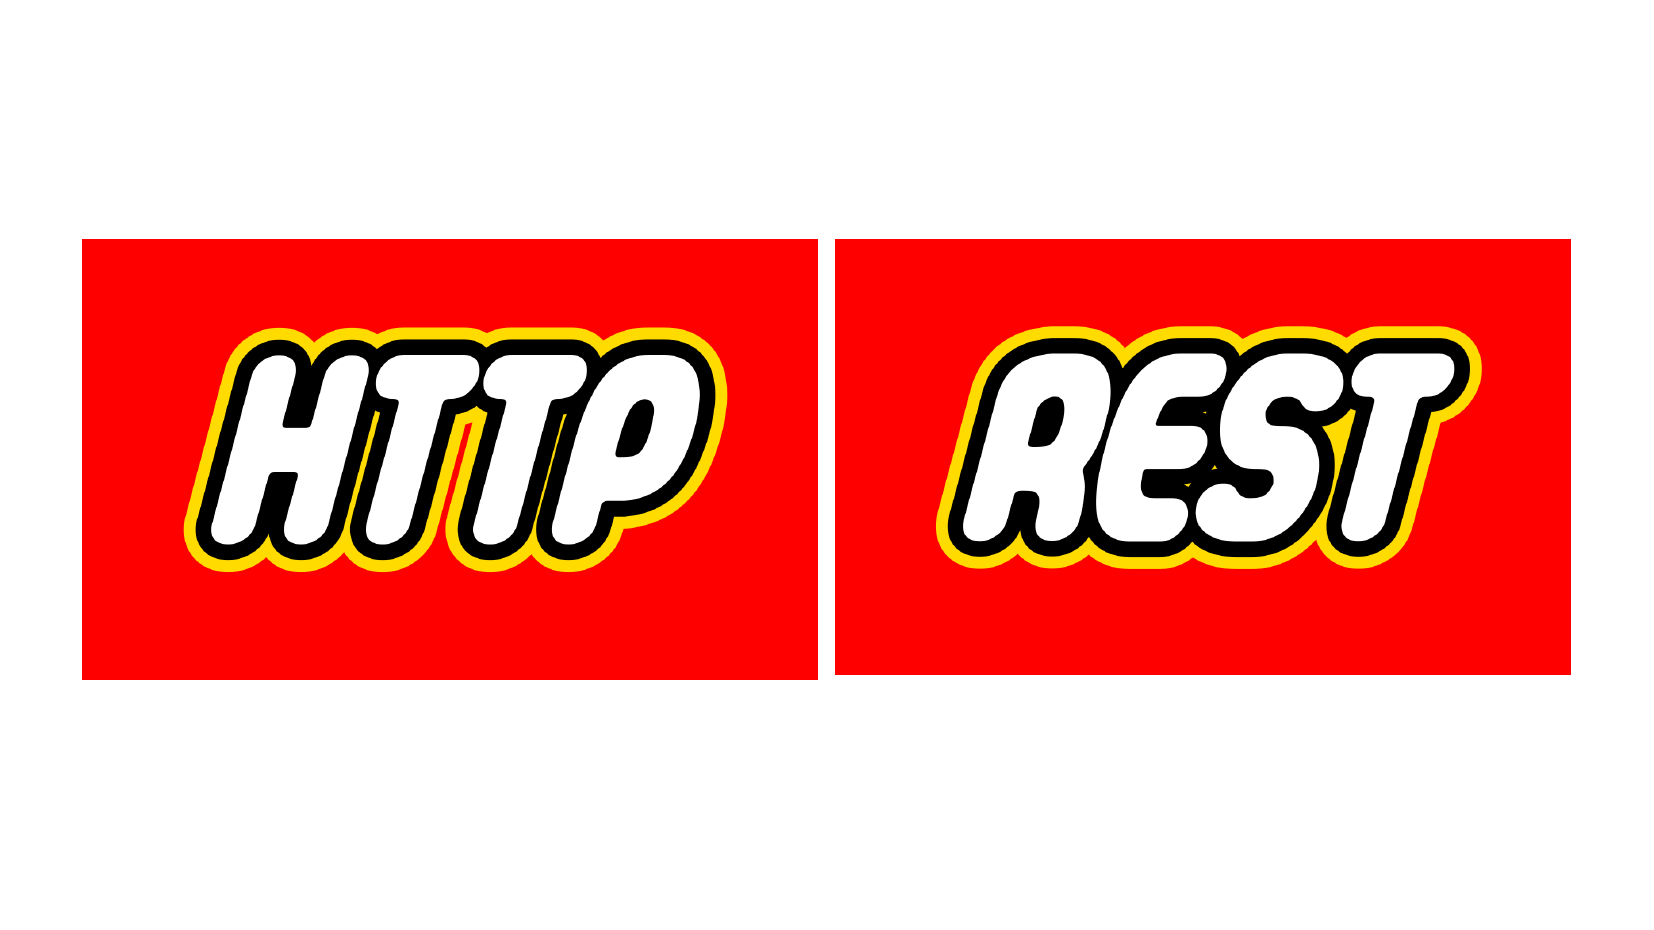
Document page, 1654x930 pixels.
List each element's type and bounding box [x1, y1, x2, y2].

picture [82, 239, 818, 680]
picture [835, 239, 1571, 676]
